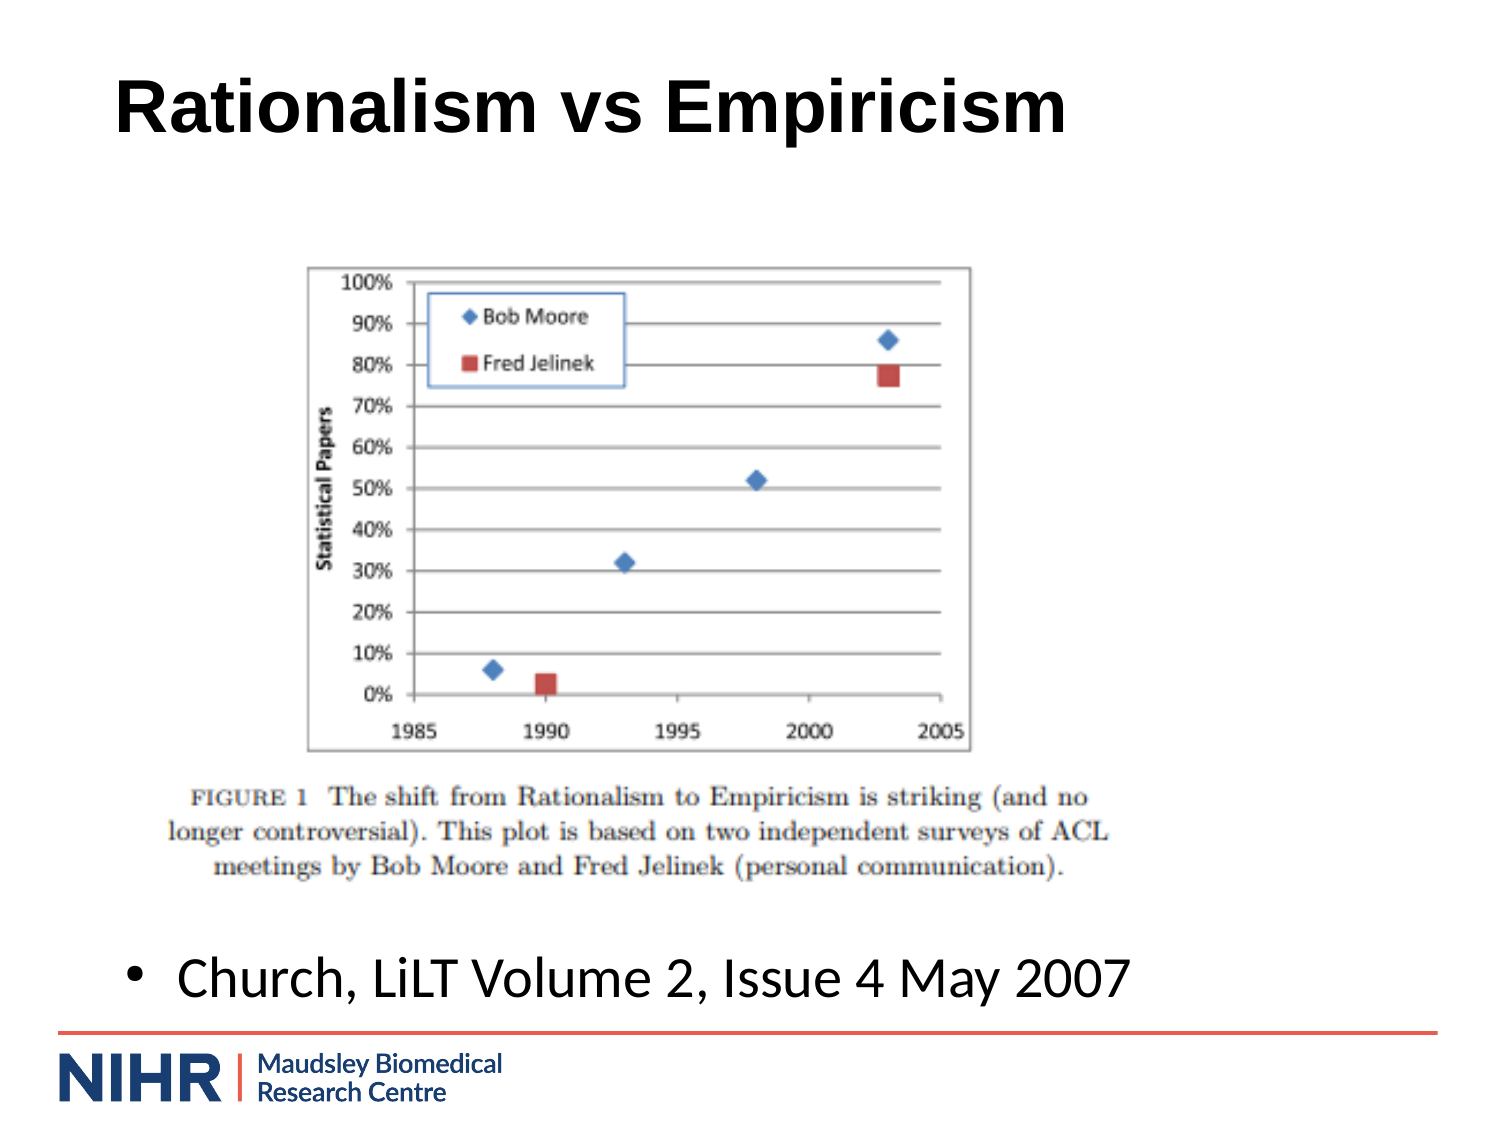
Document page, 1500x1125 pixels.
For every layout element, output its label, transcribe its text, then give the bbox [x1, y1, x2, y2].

text_box Rationalism vs Empiricism [100, 60, 1105, 157]
picture [29, 1018, 531, 1125]
list Church, LiLT Volume 2, Issue 4 May 2007 [106, 947, 1382, 1028]
picture [107, 249, 1274, 910]
